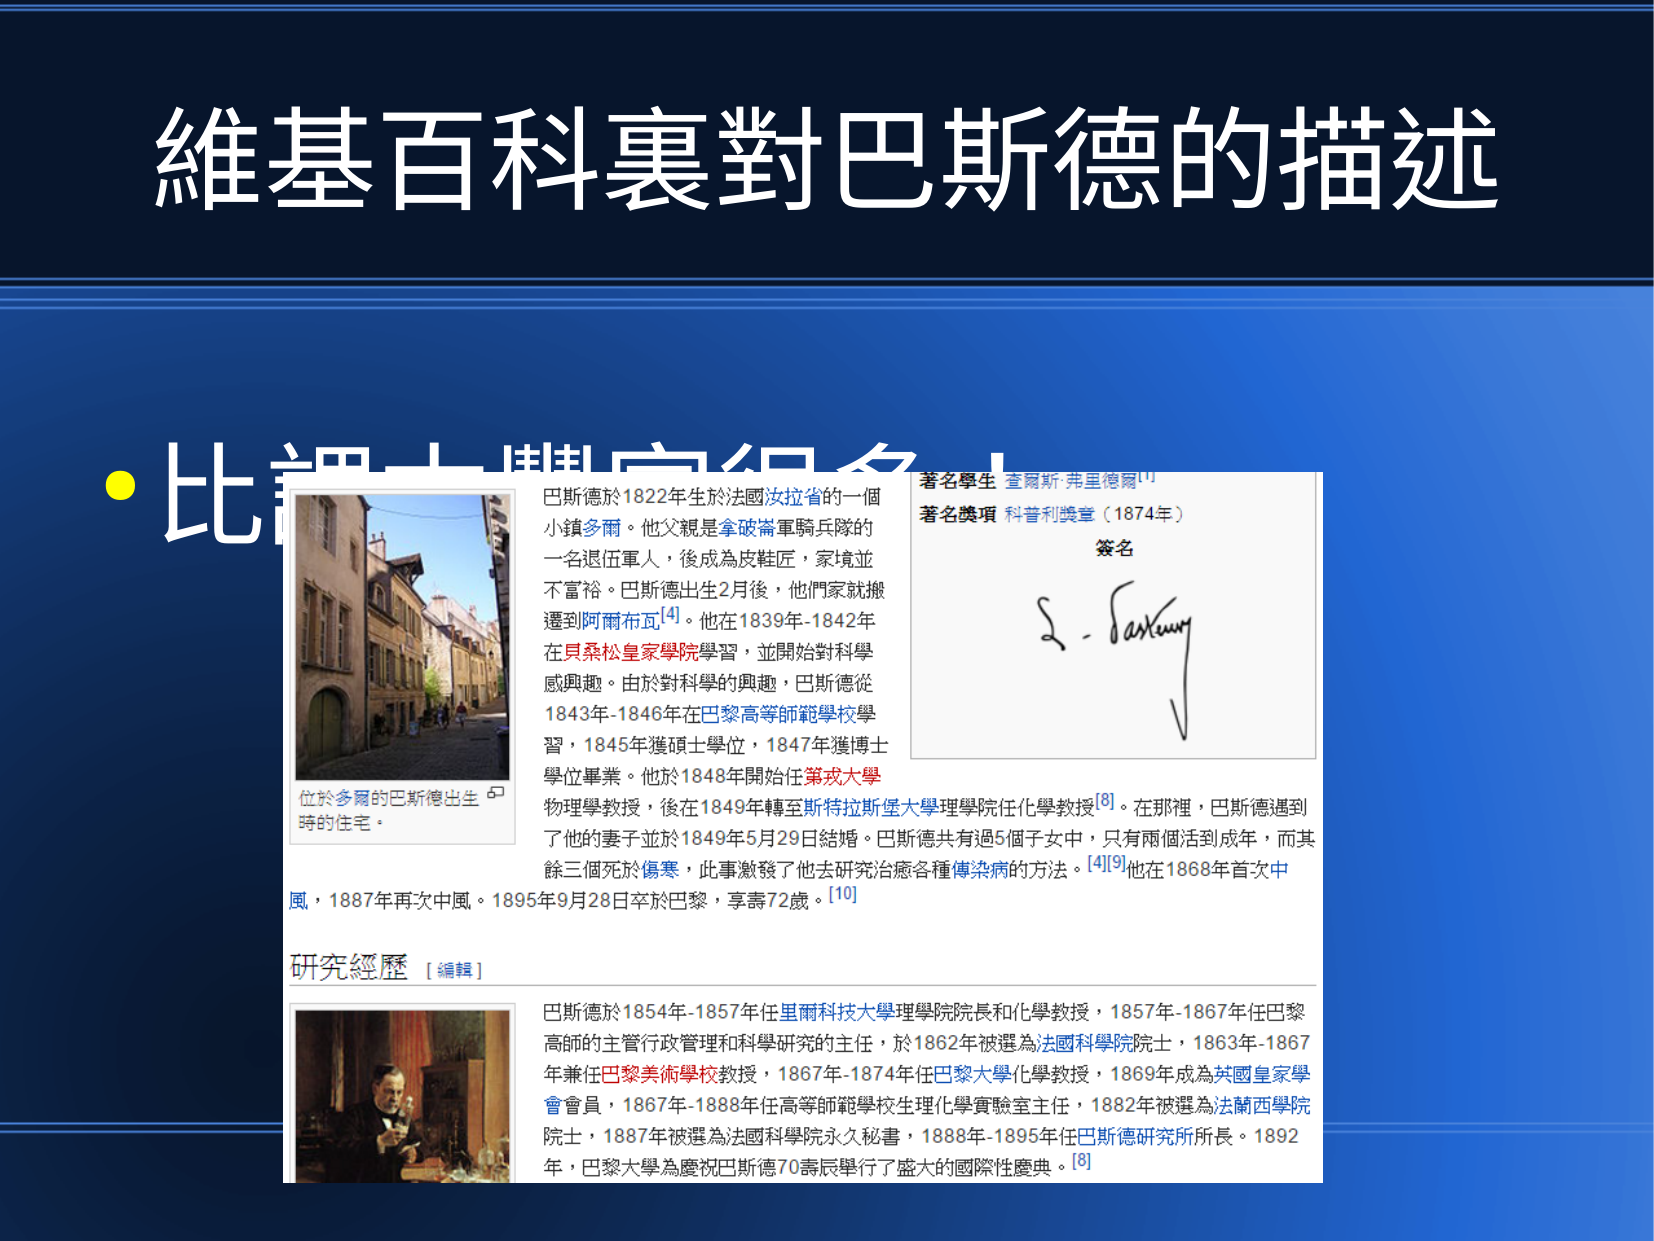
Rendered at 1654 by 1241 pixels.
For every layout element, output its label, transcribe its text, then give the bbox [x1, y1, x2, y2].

title 維基百科裏對巴斯德的描述 [82, 49, 1571, 257]
picture [283, 472, 1323, 1183]
list 比課本豐富很多！ [82, 325, 1571, 1241]
picture [0, 0, 1654, 1241]
